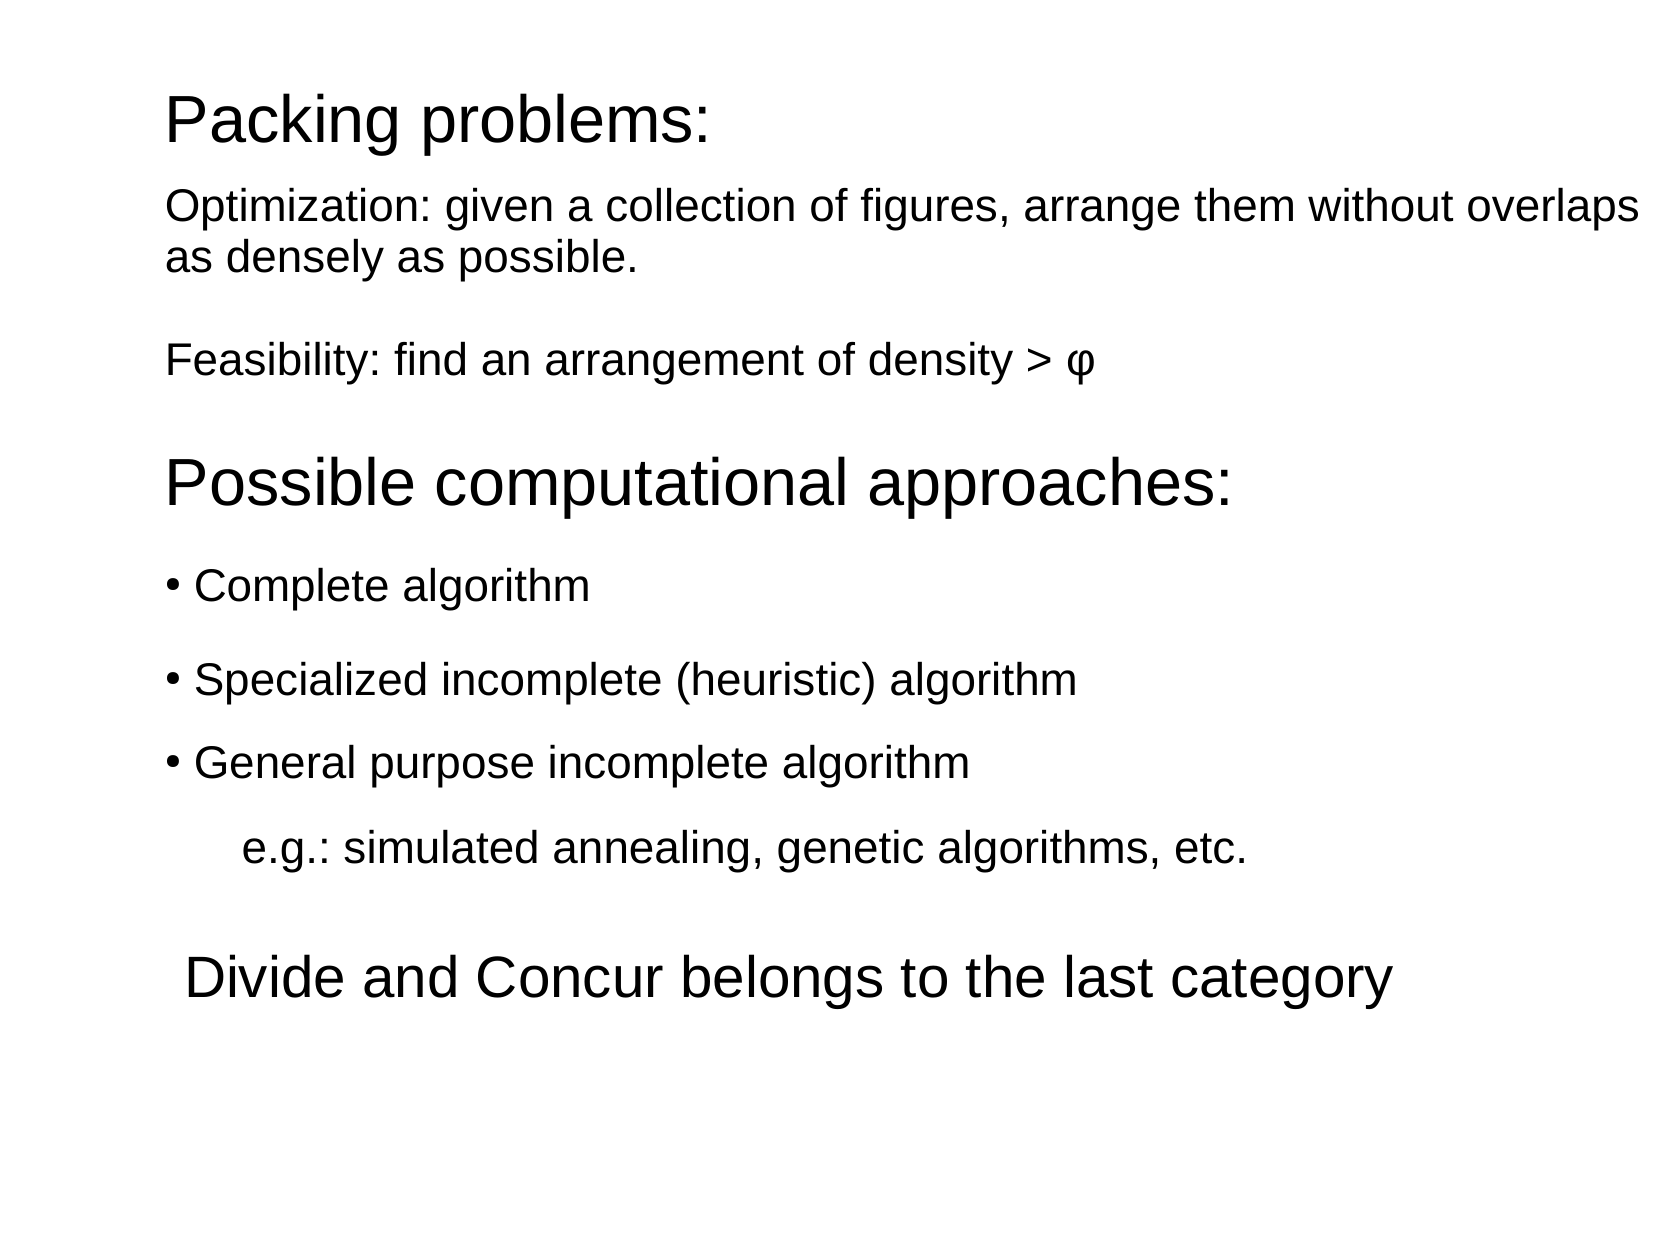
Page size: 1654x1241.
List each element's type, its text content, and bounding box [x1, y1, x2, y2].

text_box Specialized incomplete (heuristic) algorithm [150, 647, 1094, 714]
text_box Divide and Concur belongs to the last category [169, 937, 1473, 1018]
text_box e.g.: simulated annealing, genetic algorithms, etc. [226, 814, 1277, 882]
text_box General purpose incomplete algorithm [150, 729, 986, 796]
text_box Optimization: given a collection of figures, arrange them without overlaps as densely as possible. Feasibility: find an arrangement of density > φ [150, 172, 1654, 393]
text_box Possible computational approaches: [150, 437, 1255, 528]
text_box Packing problems: [150, 75, 730, 165]
text_box Complete algorithm [150, 552, 606, 619]
